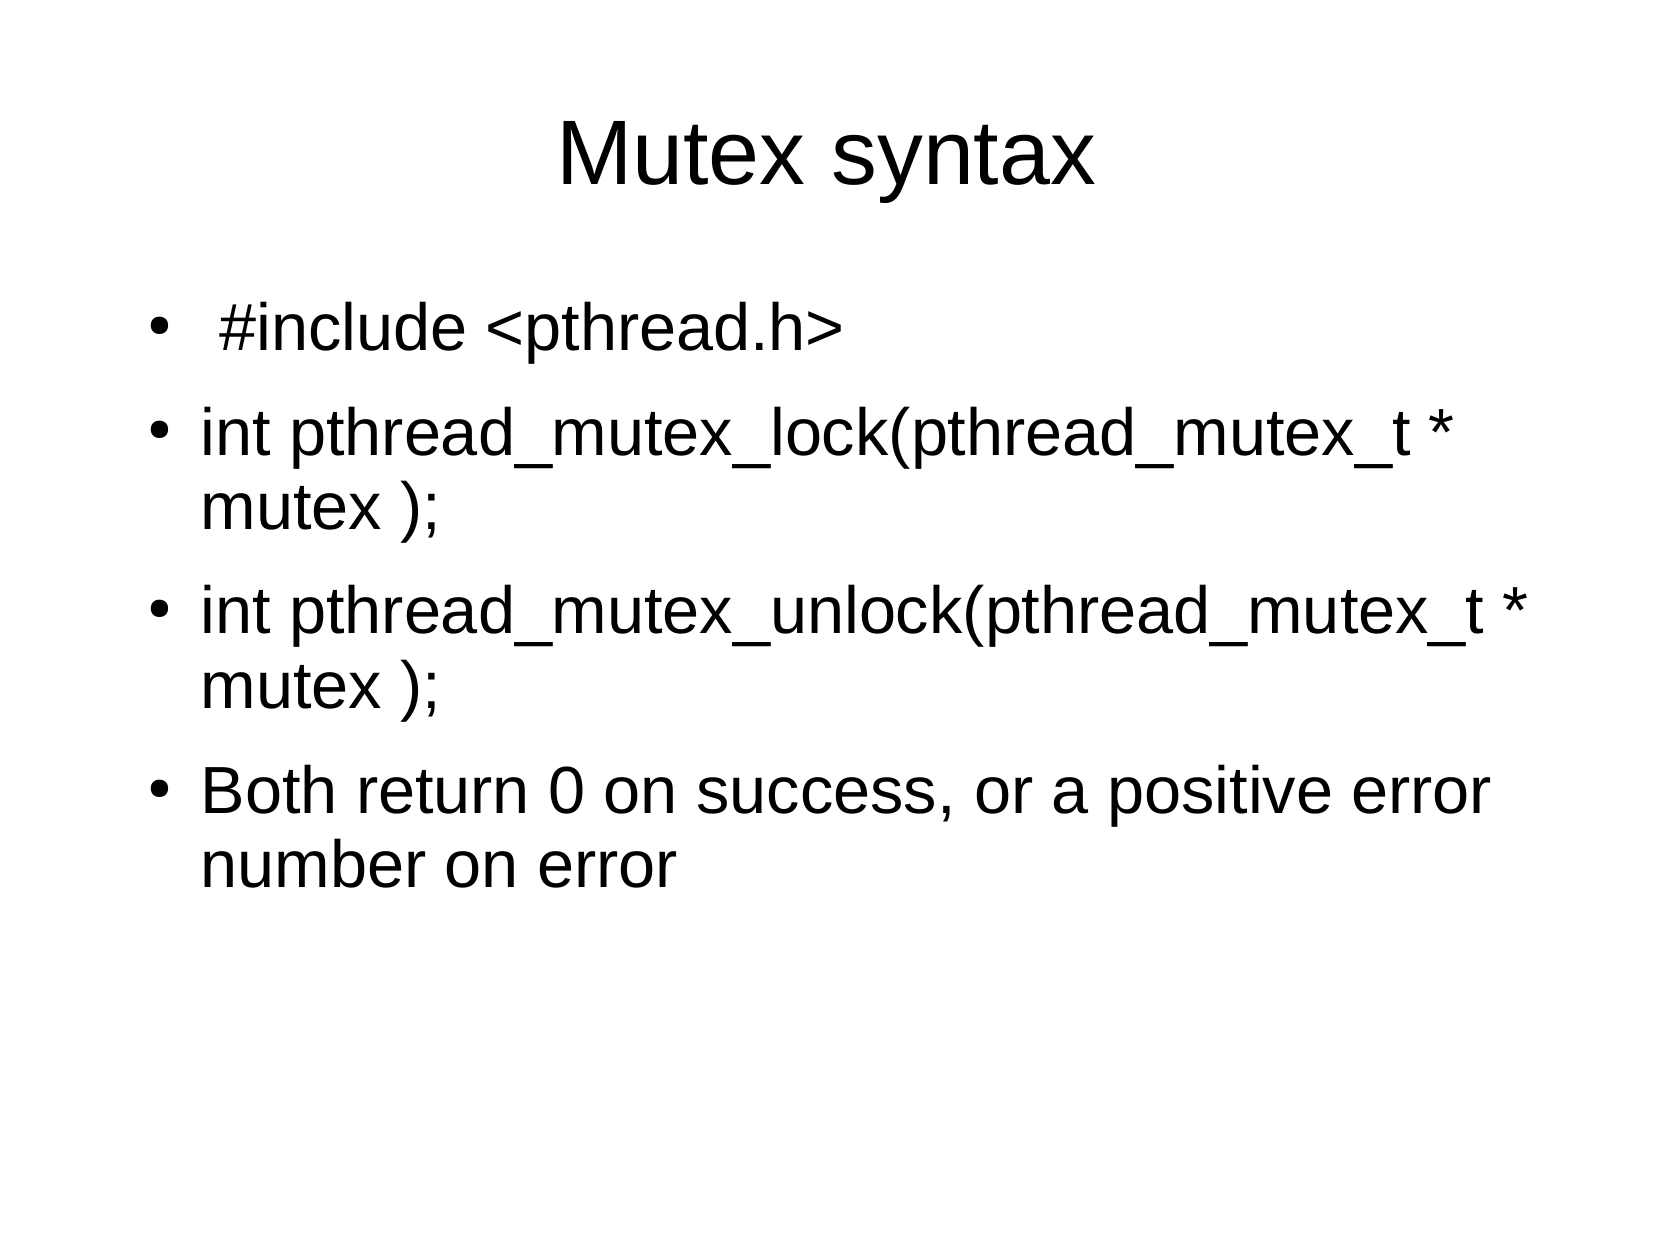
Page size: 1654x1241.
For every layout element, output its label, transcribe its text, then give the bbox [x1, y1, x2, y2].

list #include <pthread.h> int pthread_mutex_lock(pthread_mutex_t * mutex ); int pthread_mutex_unlock(pthread_mutex_t * mutex ); Both return 0 on success, or a positive error number on error [129, 290, 1619, 1010]
title Mutex syntax [82, 49, 1571, 257]
